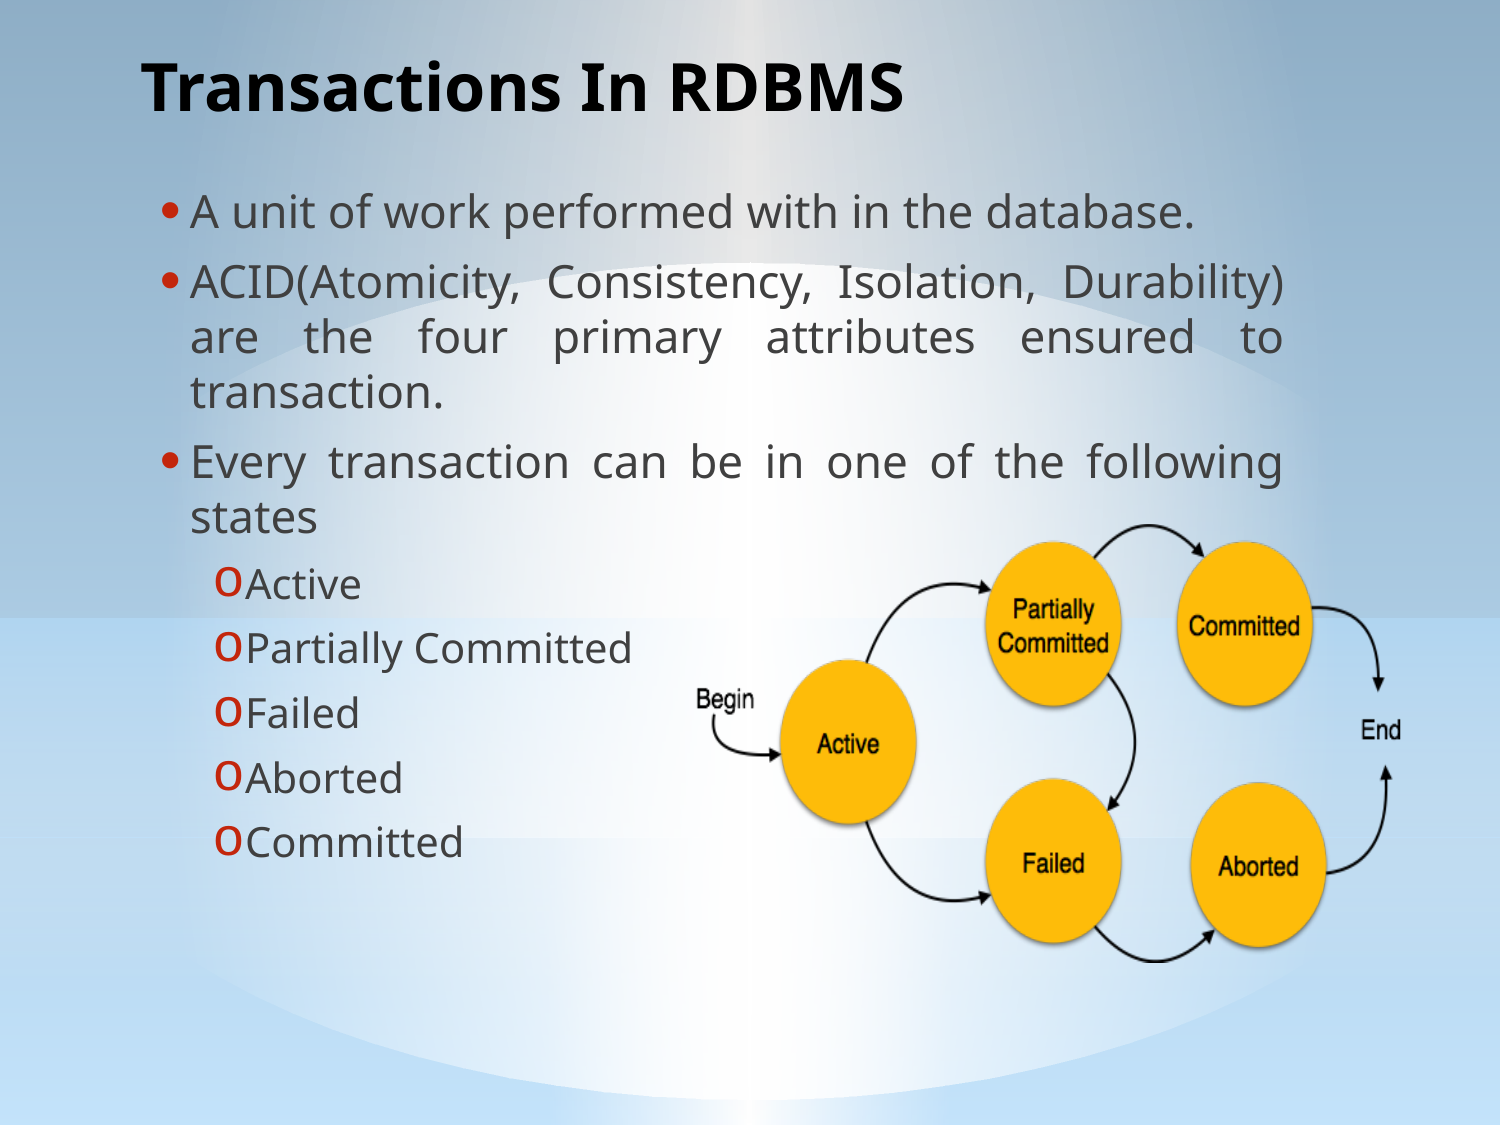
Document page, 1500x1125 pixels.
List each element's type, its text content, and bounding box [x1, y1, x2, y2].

picture [690, 524, 1408, 963]
title Transactions In RDBMS [125, 37, 1388, 138]
list A unit of work performed with in the database. ACID(Atomicity, Consistency, Isolation, Durability) are the four primary attributes ensured to transaction. Every transaction can be in one of the following states Active Partially Committed Failed Aborted Committed [137, 174, 1300, 958]
